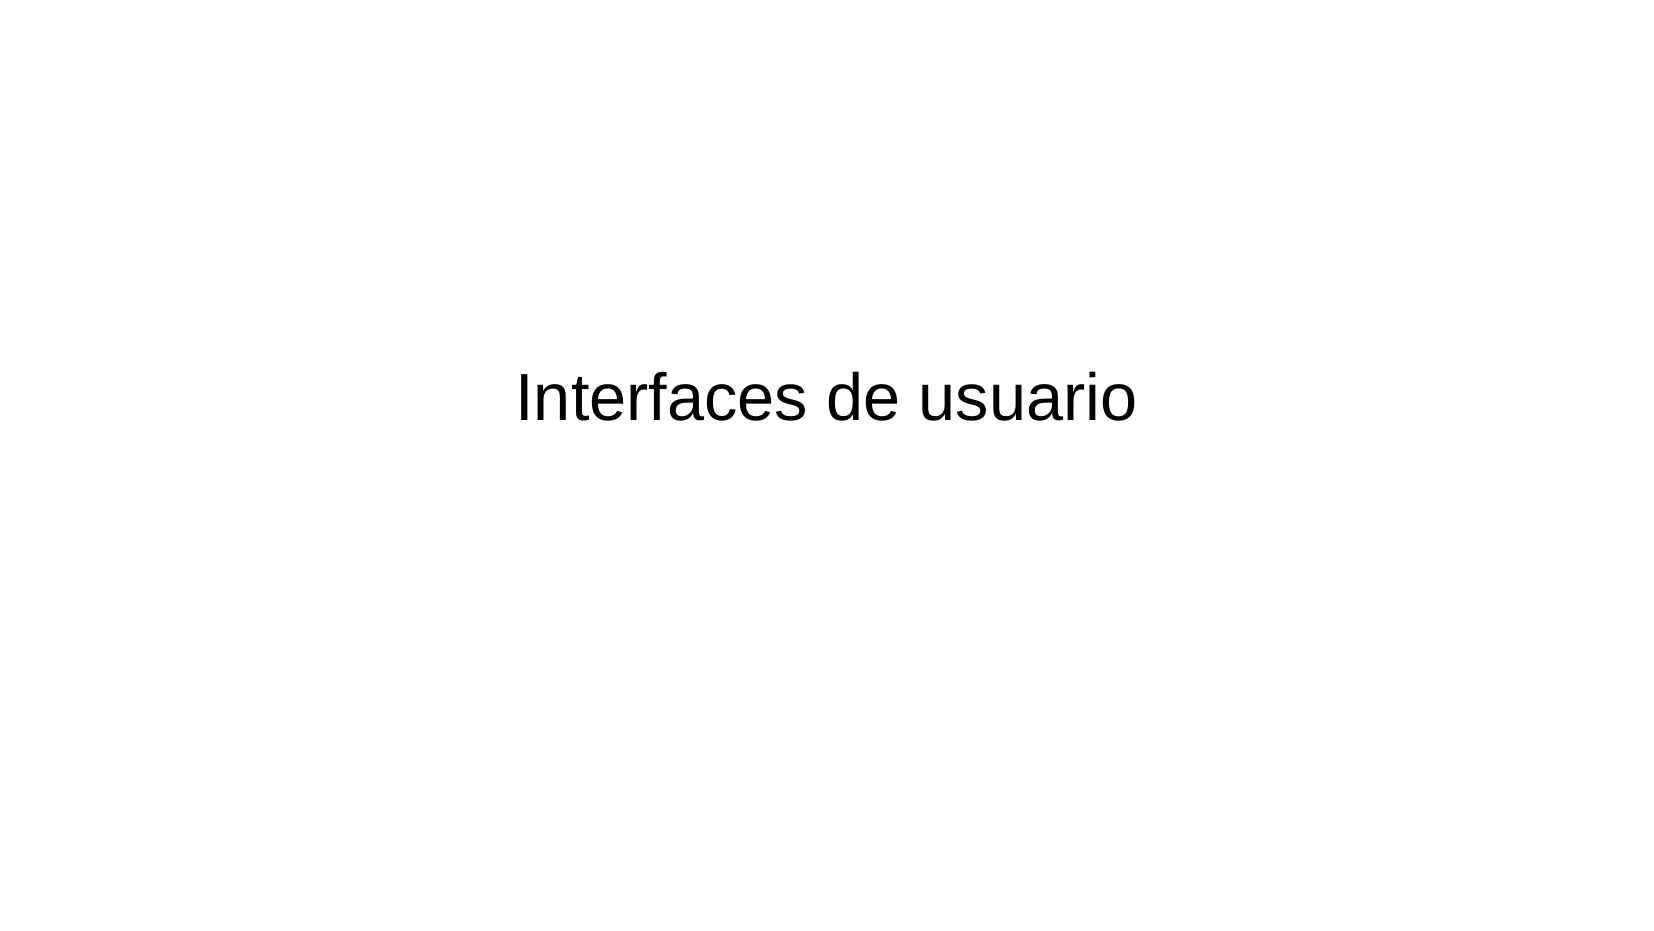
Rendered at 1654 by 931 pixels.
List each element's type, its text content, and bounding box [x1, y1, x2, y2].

subtitle Interfaces de usuario [82, 37, 1571, 757]
